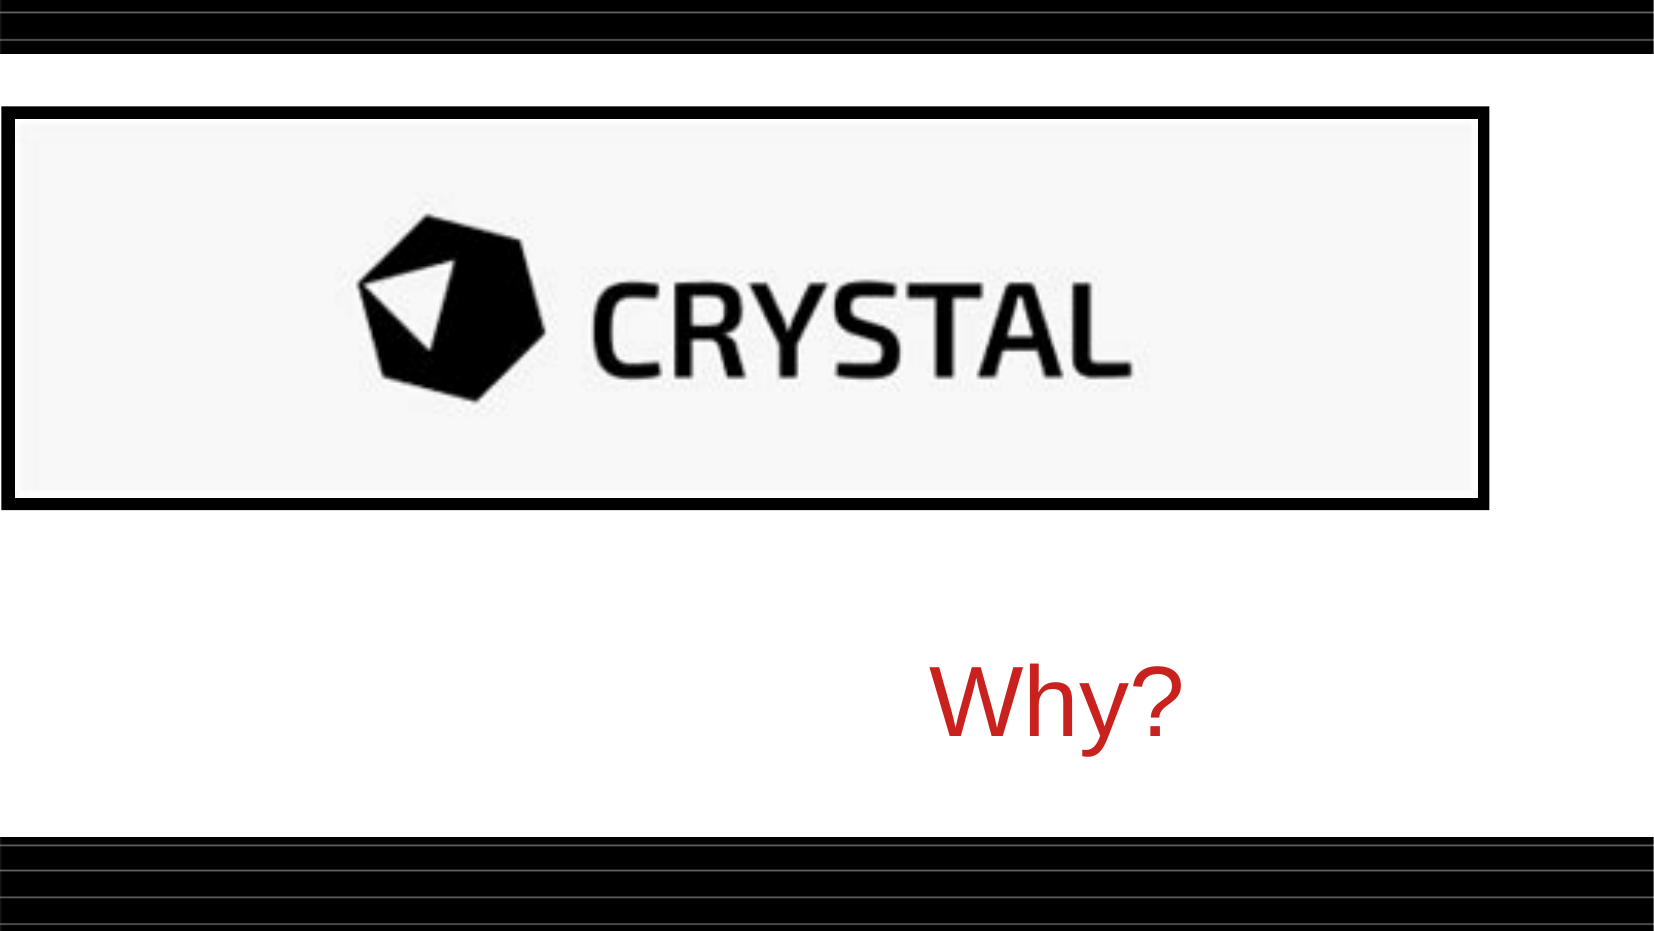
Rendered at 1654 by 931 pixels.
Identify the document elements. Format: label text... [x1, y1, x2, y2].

picture [15, 119, 1478, 499]
picture [0, 837, 1654, 931]
title Crystal [1, 106, 1490, 511]
subtitle Why? [625, 590, 1489, 804]
picture [0, 0, 1654, 54]
